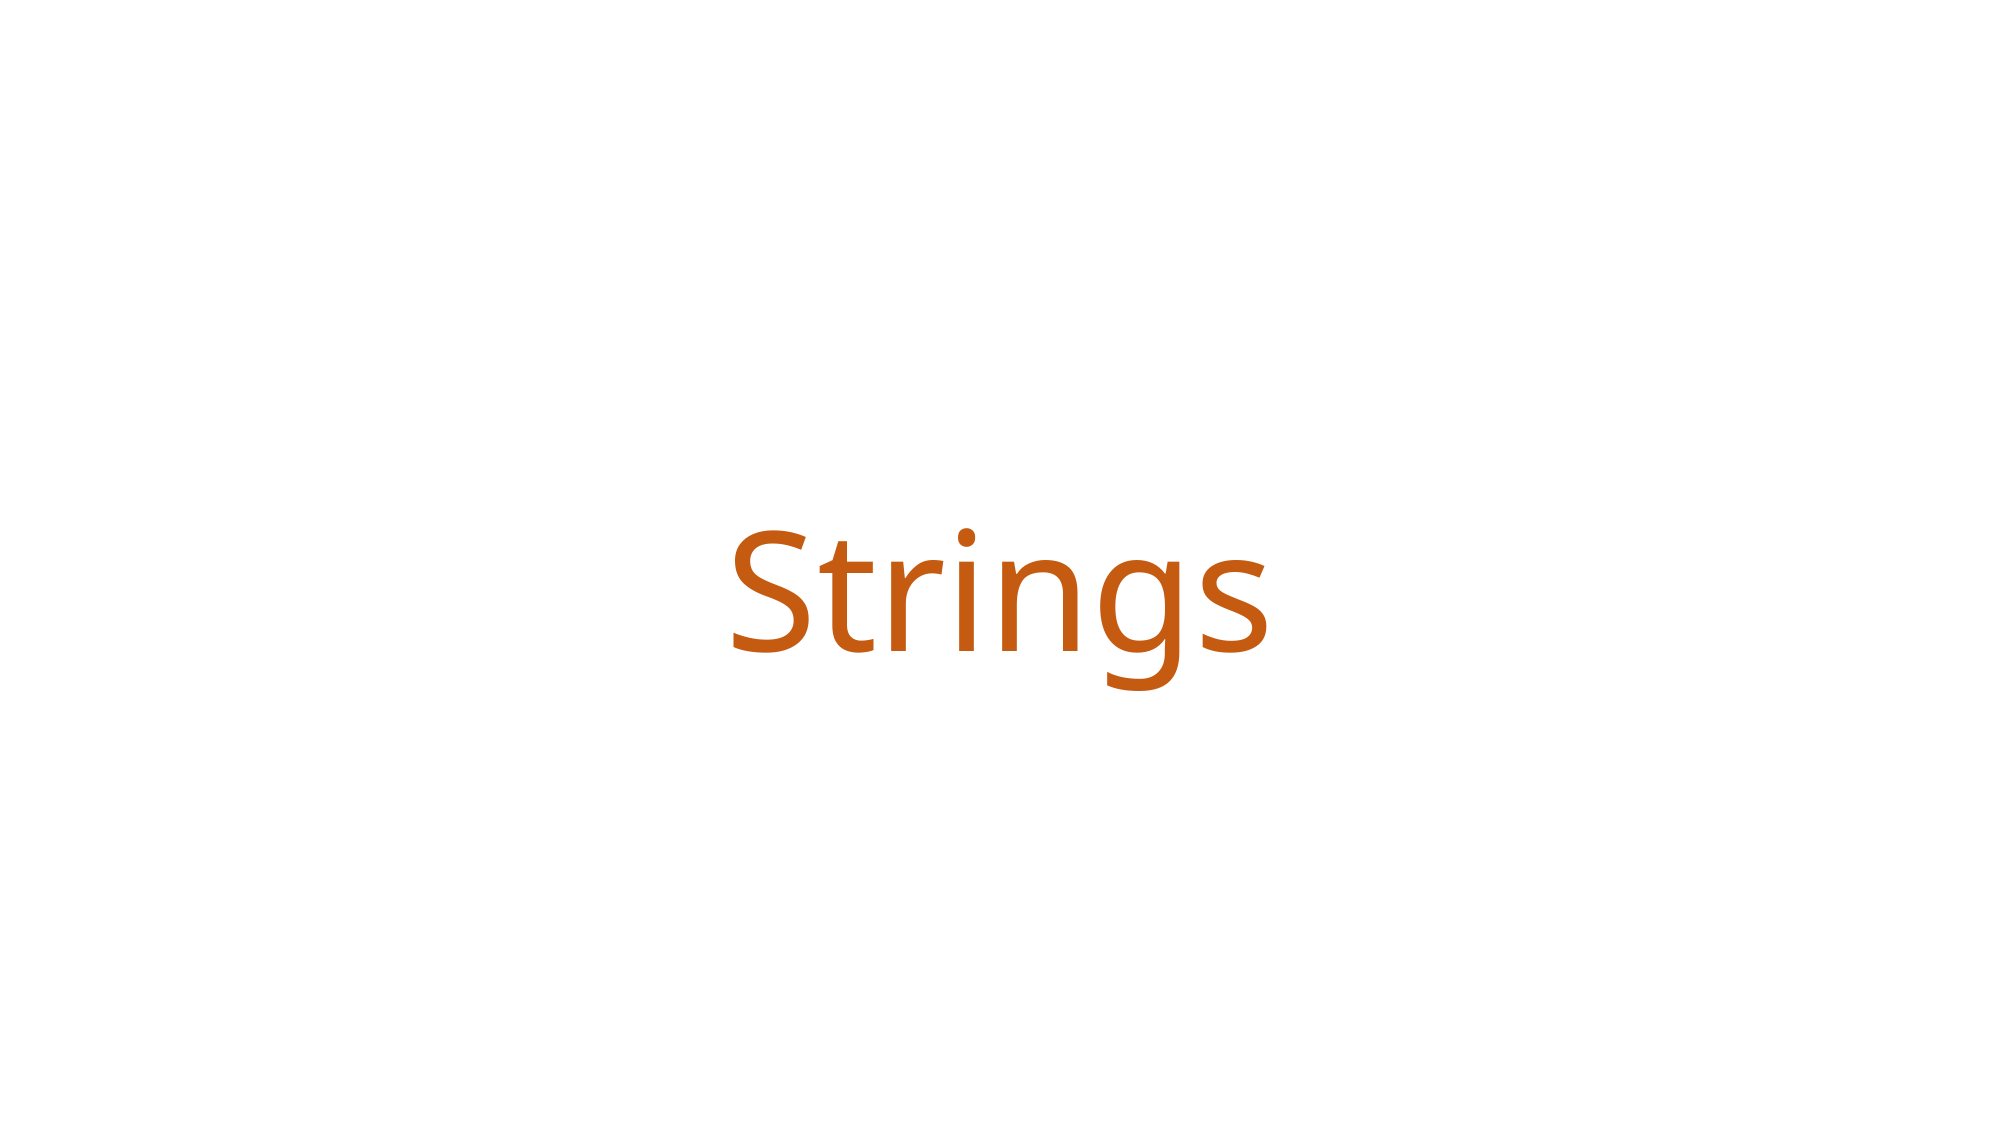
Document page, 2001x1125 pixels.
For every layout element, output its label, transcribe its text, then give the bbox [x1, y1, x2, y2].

list Strings [137, 299, 1863, 1014]
